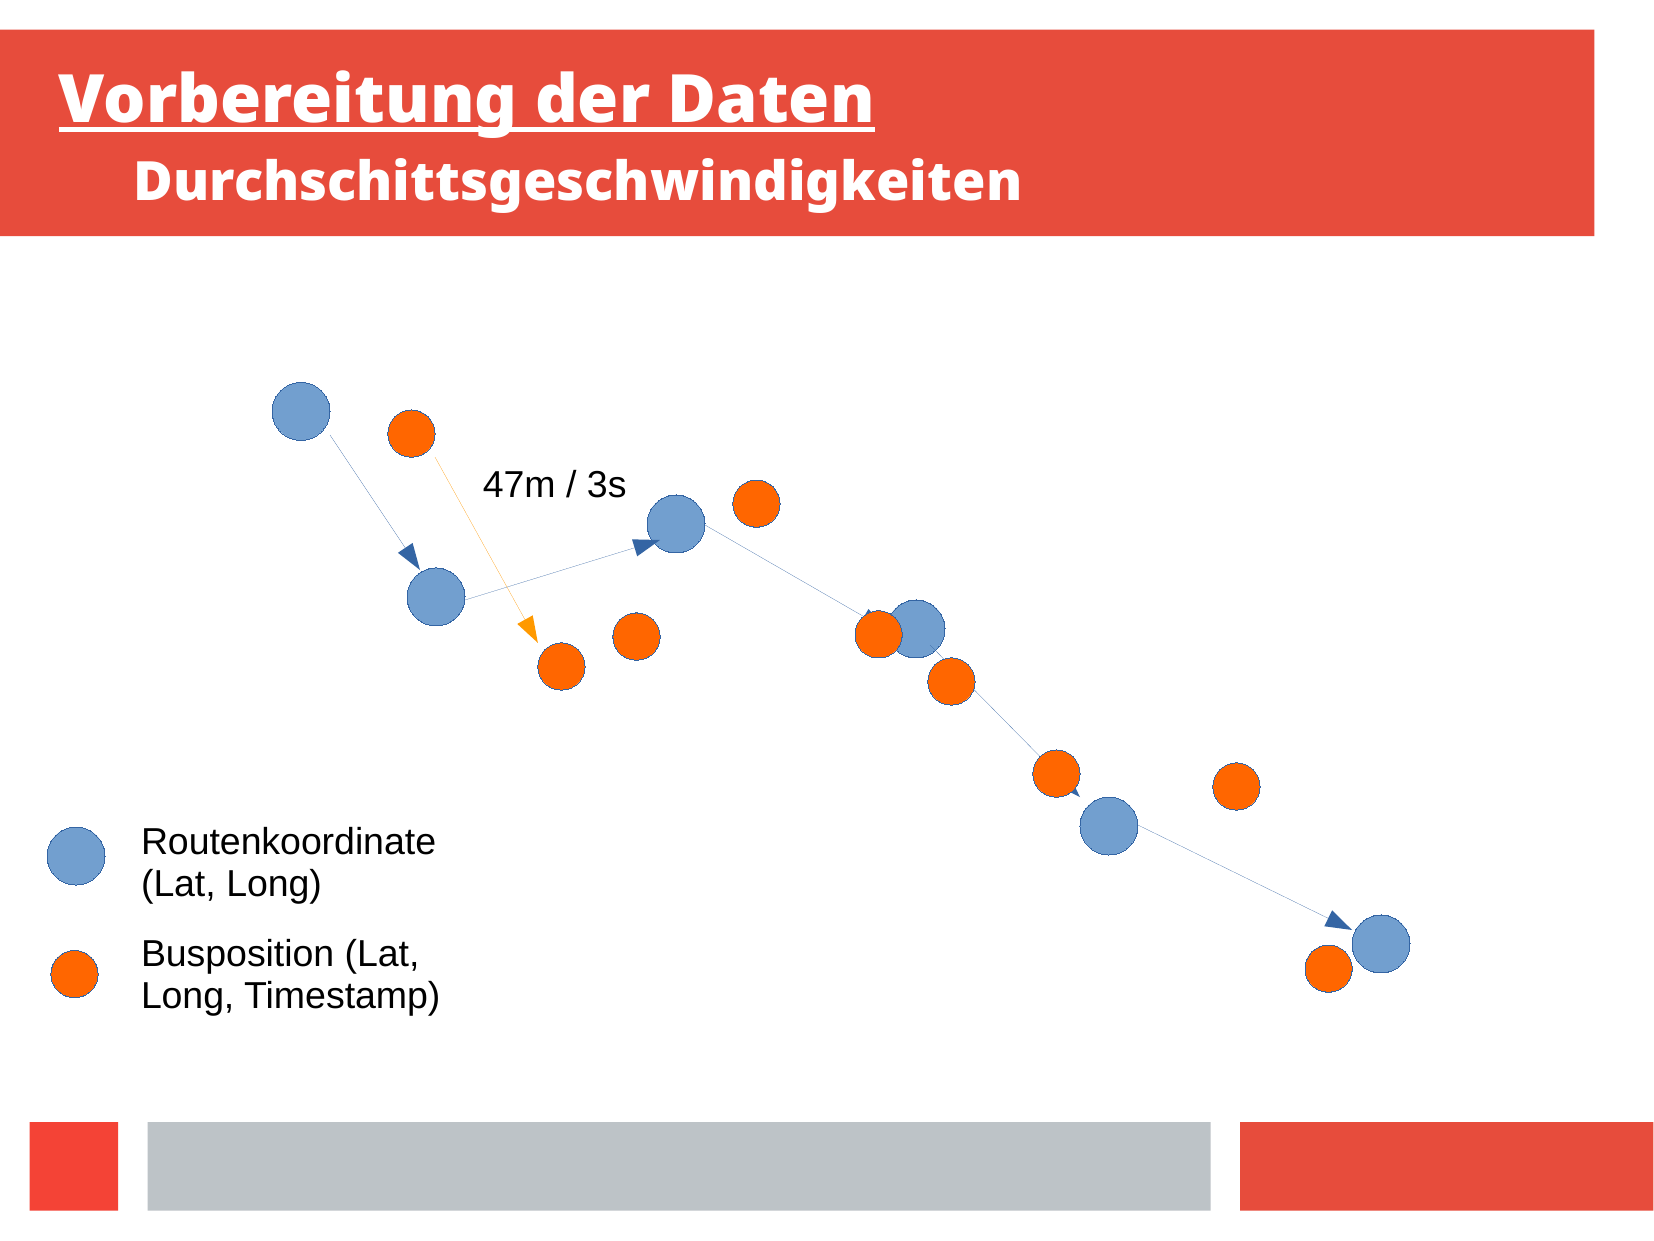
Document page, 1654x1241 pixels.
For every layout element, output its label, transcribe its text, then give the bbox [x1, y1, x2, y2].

text_box [1352, 914, 1411, 973]
text_box [50, 950, 99, 998]
text_box [1212, 762, 1261, 811]
text_box [647, 494, 706, 553]
text_box 47m / 3s [468, 456, 676, 514]
text_box [1032, 749, 1081, 798]
text_box [612, 612, 661, 661]
text_box [387, 409, 436, 458]
text_box [1305, 945, 1353, 993]
text_box Routenkoordinate (Lat, Long) [126, 813, 502, 912]
text_box [407, 567, 466, 626]
text_box [855, 599, 946, 658]
text_box [537, 642, 586, 691]
text_box [47, 827, 106, 886]
title Vorbereitung der Daten Durchschittsgeschwindigkeiten [59, 51, 1595, 215]
text_box [1079, 797, 1138, 856]
text_box Busposition (Lat, Long, Timestamp) [126, 925, 502, 1025]
text_box [272, 382, 331, 441]
text_box [732, 480, 781, 528]
text_box [927, 657, 976, 706]
